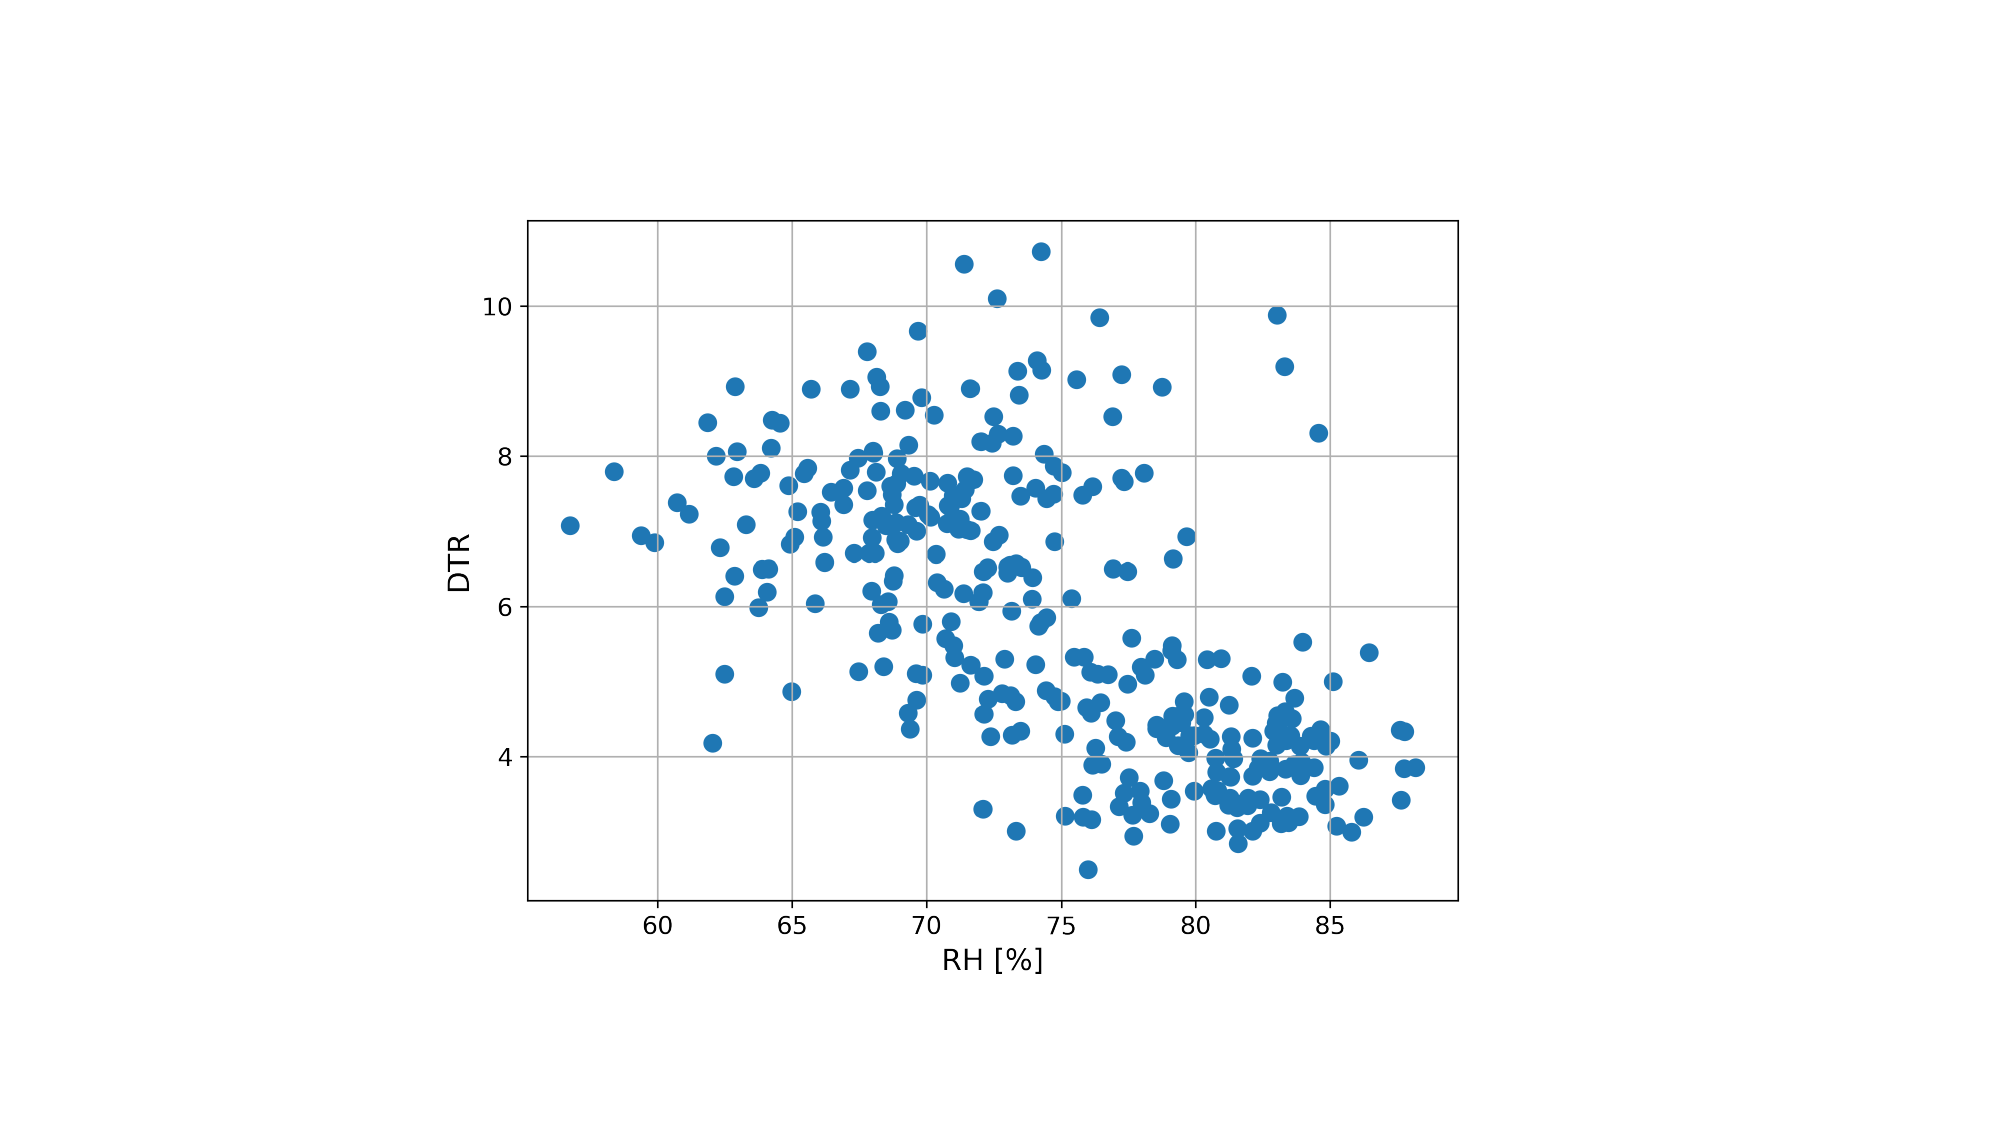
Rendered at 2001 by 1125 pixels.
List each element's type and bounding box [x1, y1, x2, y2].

picture [377, 112, 1578, 1013]
